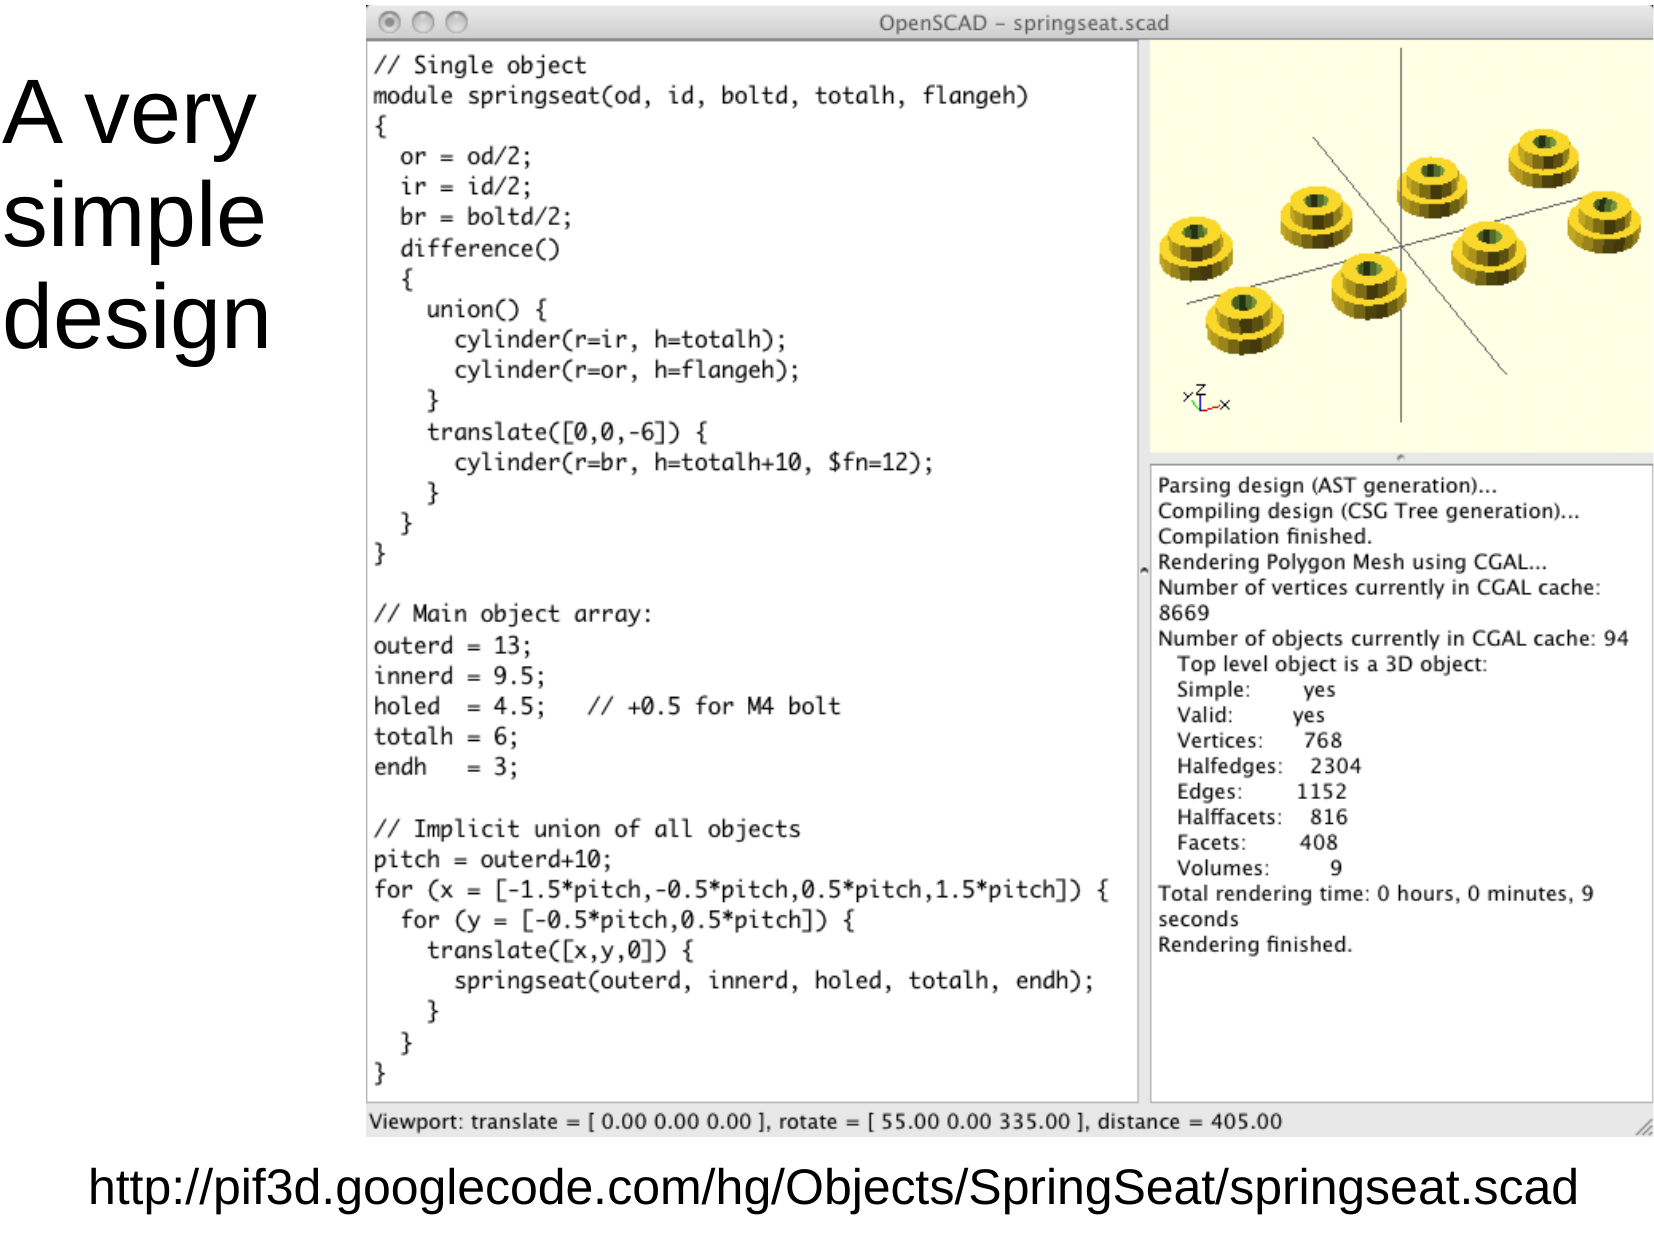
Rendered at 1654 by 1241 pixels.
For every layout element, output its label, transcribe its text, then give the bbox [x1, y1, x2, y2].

title A very simple design [3, 60, 366, 369]
picture [366, 5, 1654, 1137]
text_box http://pif3d.googlecode.com/hg/Objects/SpringSeat/springseat.scad [14, 1151, 1654, 1238]
